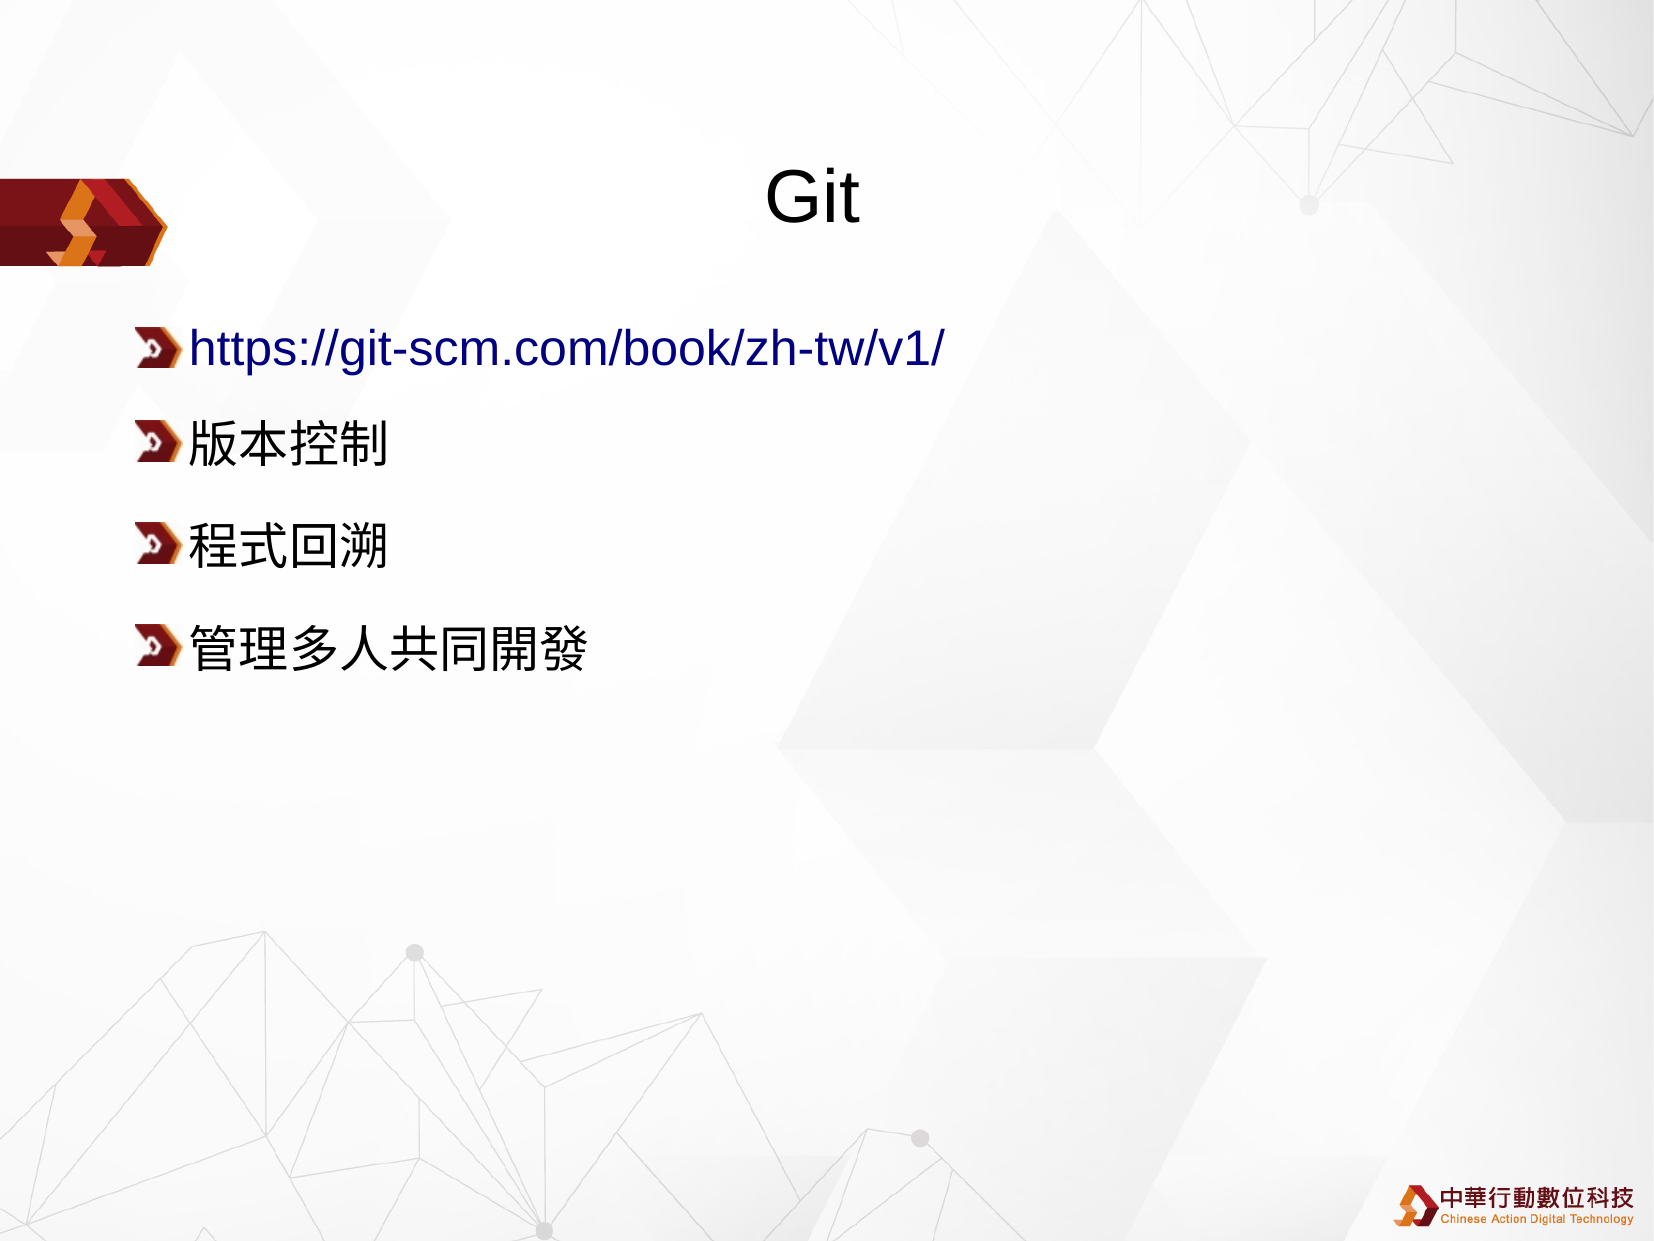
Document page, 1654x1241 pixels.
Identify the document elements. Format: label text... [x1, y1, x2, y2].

title Git [118, 112, 1506, 281]
list https://git-scm.com/book/zh-tw/v1/ 版本控制 程式回溯 管理多人共同開發 [118, 319, 1571, 1040]
picture [0, 0, 1654, 1241]
